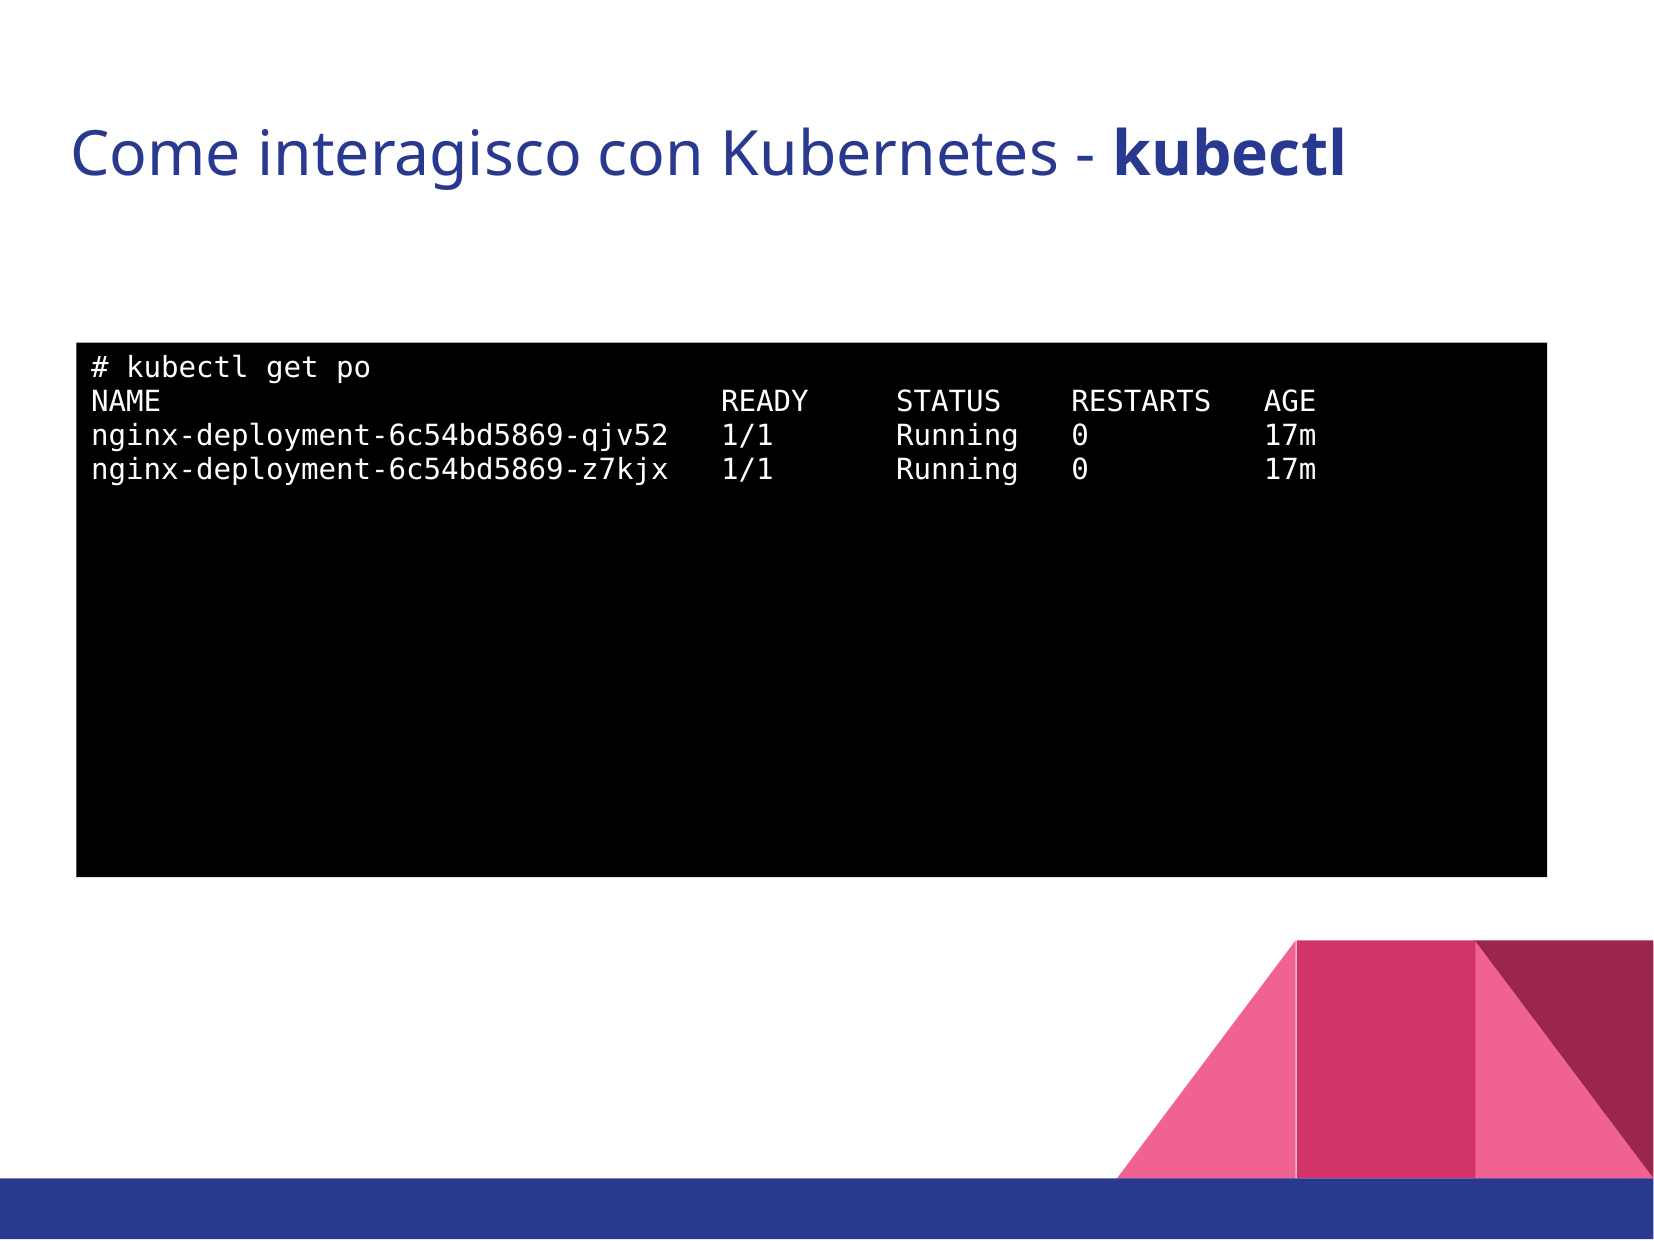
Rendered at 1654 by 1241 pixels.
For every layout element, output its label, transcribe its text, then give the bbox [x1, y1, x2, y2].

text_box # kubectl get po NAME READY STATUS RESTARTS AGE nginx-deployment-6c54bd5869-qjv52 1/1 Running 0 17m nginx-deployment-6c54bd5869-z7kjx 1/1 Running 0 17m [76, 342, 1548, 878]
title Come interagisco con Kubernetes - kubectl [55, 98, 1597, 245]
